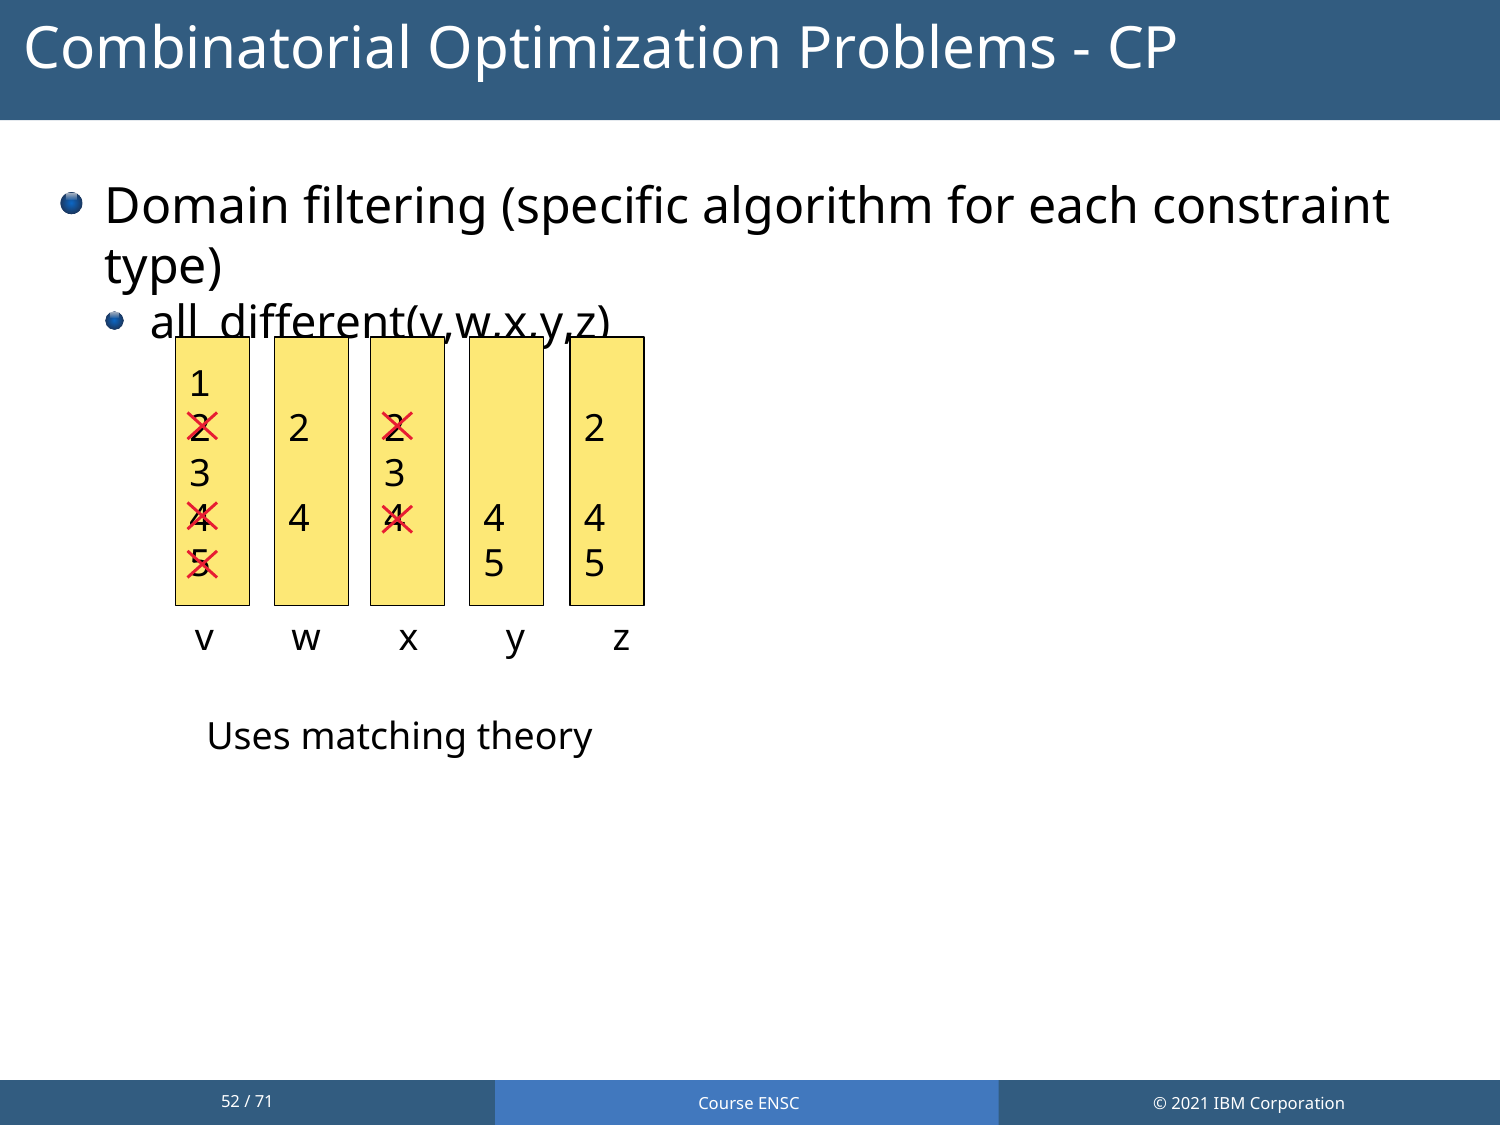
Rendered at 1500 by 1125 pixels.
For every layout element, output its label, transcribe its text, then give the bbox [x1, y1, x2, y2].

text_box 4 5 [469, 337, 544, 606]
text_box v w x y z [180, 605, 632, 666]
title Combinatorial Optimization Problems - CP [0, 0, 1500, 121]
text_box 2 4 [274, 337, 349, 605]
text_box Uses matching theory [191, 705, 593, 765]
list Domain filtering (specific algorithm for each constraint type) all_different(v,w,x,y,z) [45, 165, 1486, 1051]
text_box 2 4 5 [570, 337, 644, 606]
text_box 1 2 3 4 5 [175, 337, 250, 606]
text_box 2 3 4 [370, 337, 445, 606]
